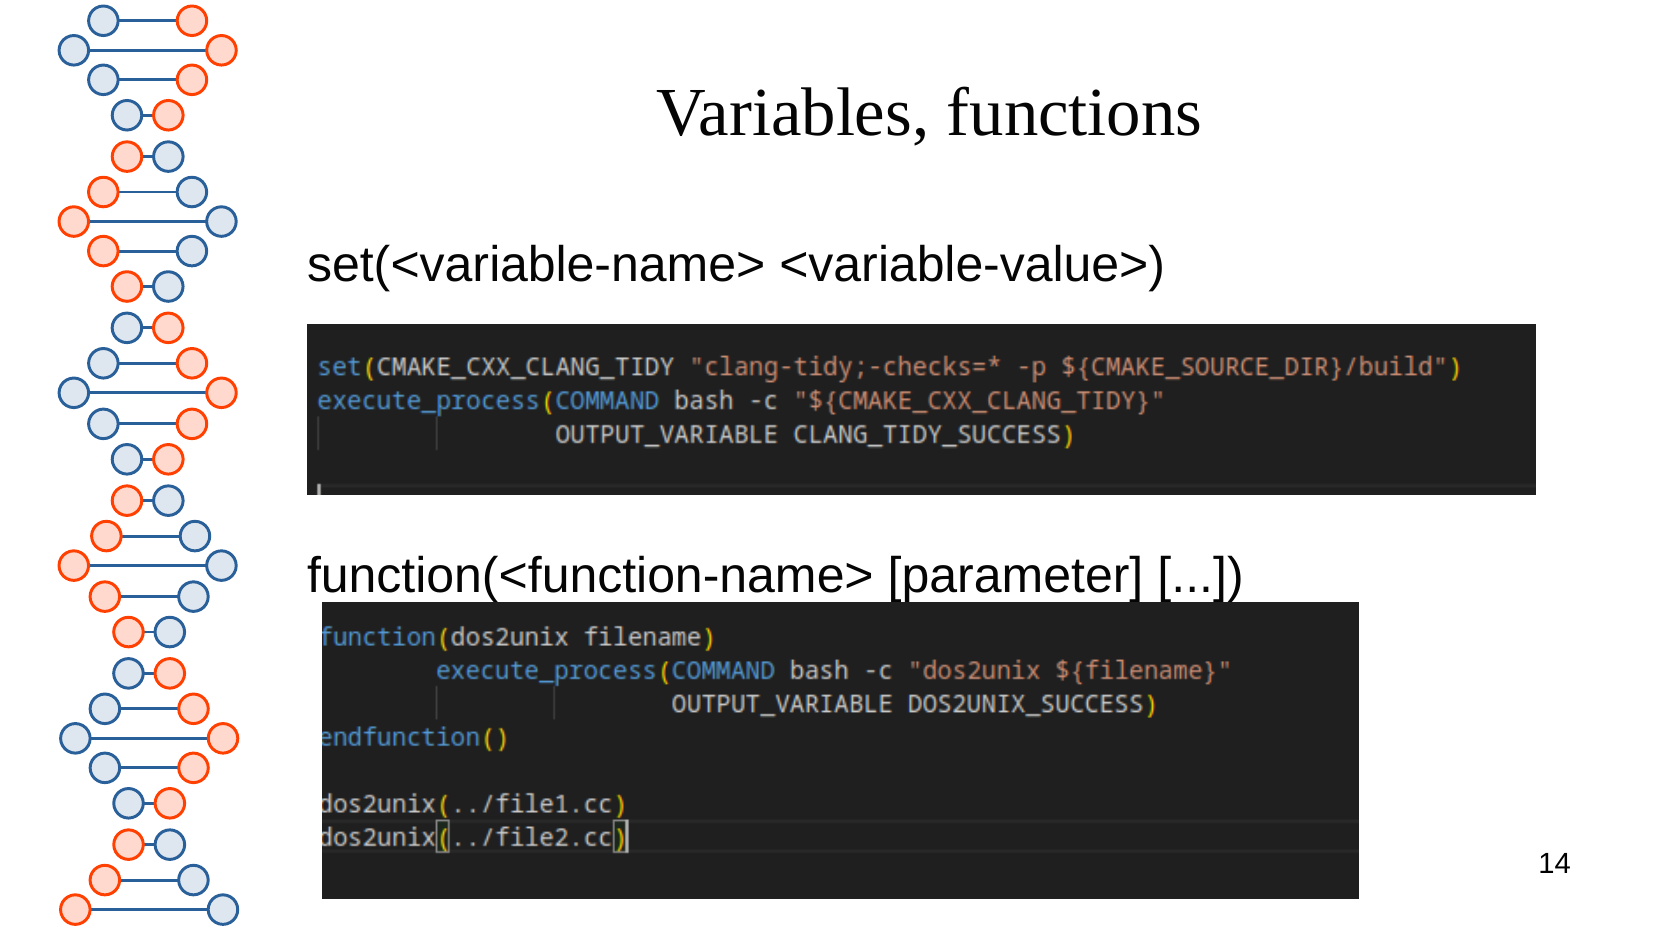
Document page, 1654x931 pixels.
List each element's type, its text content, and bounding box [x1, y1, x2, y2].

picture [322, 602, 1359, 899]
picture [307, 324, 1536, 495]
title Variables, functions [265, 35, 1595, 189]
list set(<variable-name> <variable-value>) function(<function-name> [parameter] [...]) [236, 236, 1565, 776]
